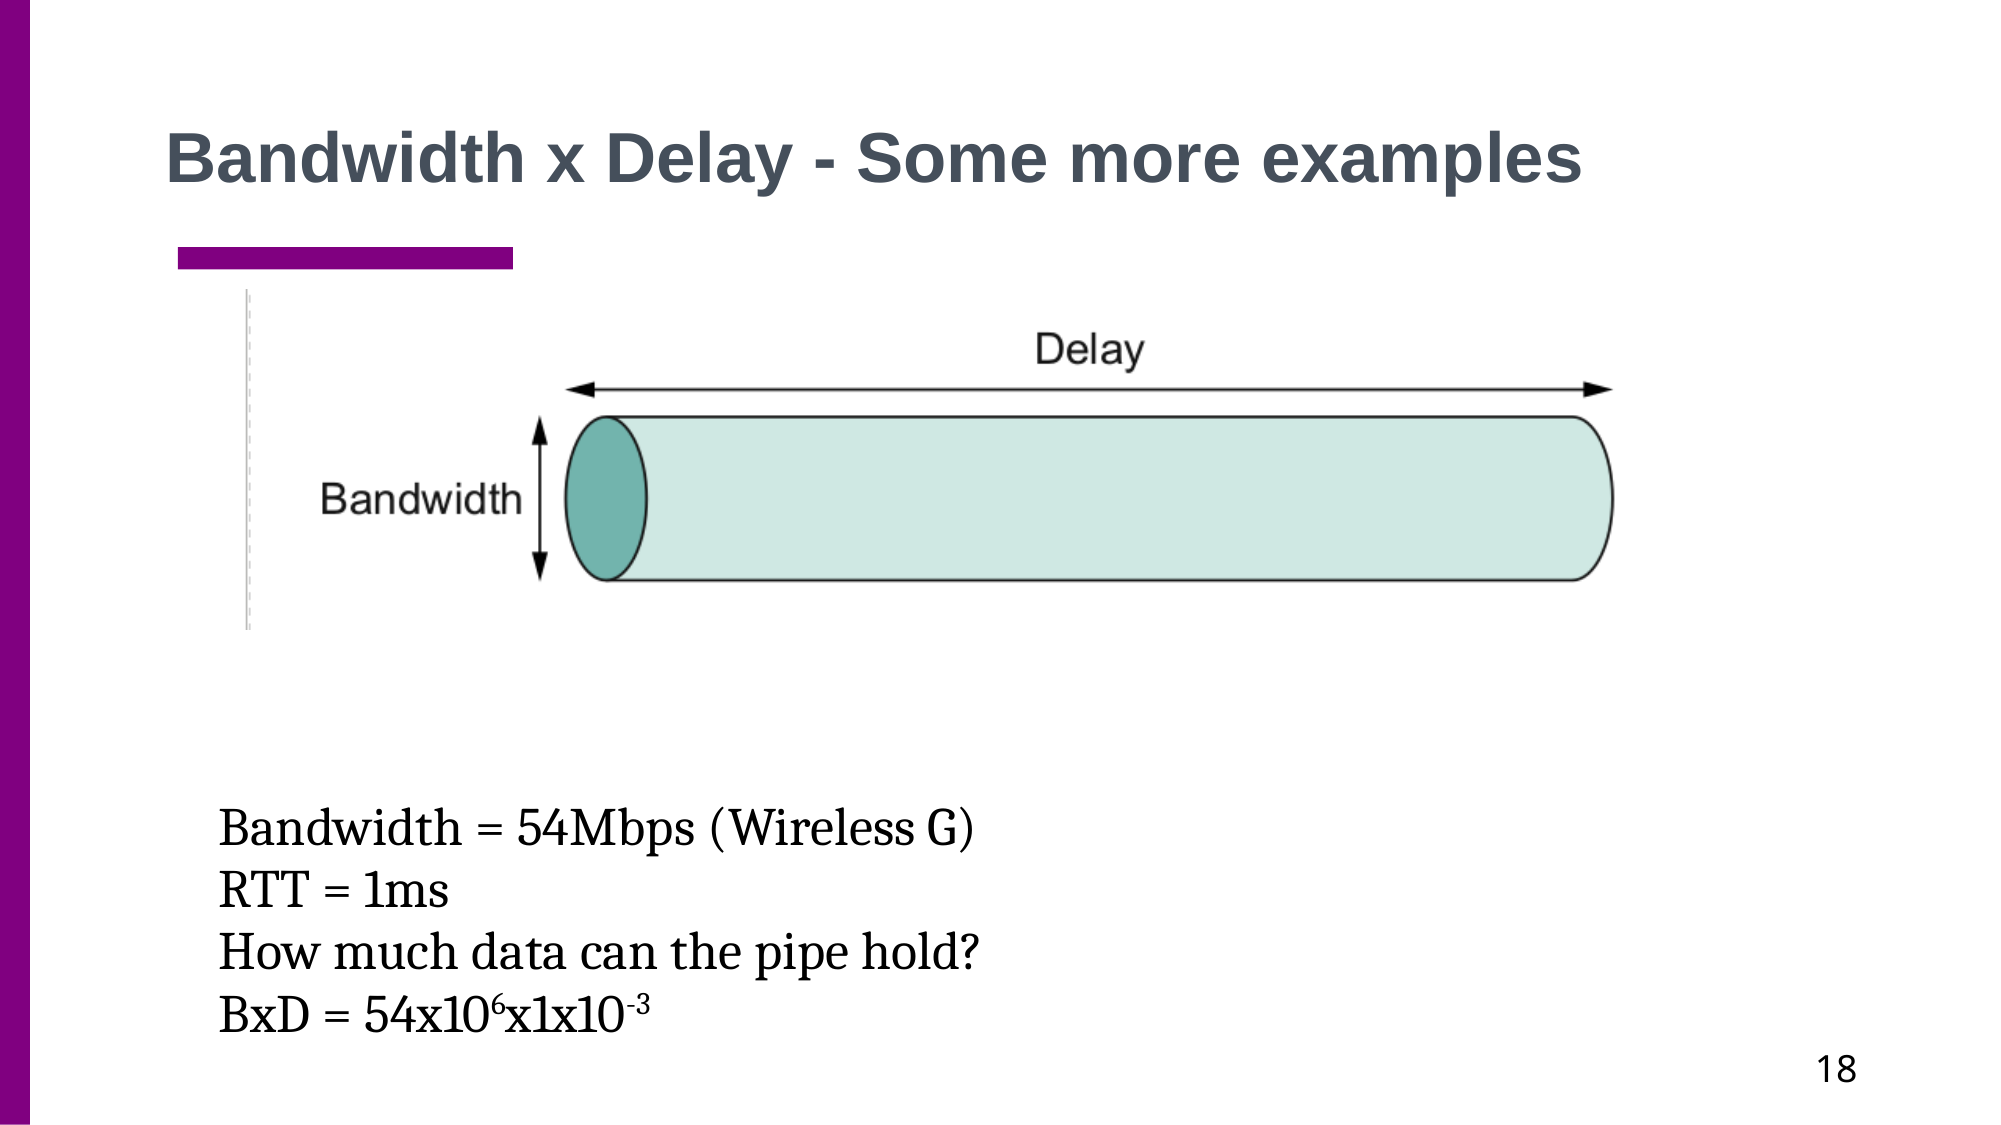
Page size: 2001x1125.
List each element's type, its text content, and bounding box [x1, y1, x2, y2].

text_box Bandwidth x Delay - Some more examples [151, 0, 1849, 212]
picture [243, 289, 1771, 631]
text_box Bandwidth = 54Mbps (Wireless G) RTT = 1ms How much data can the pipe hold? BxD = 54x106x1x10-3 [204, 789, 1801, 1069]
